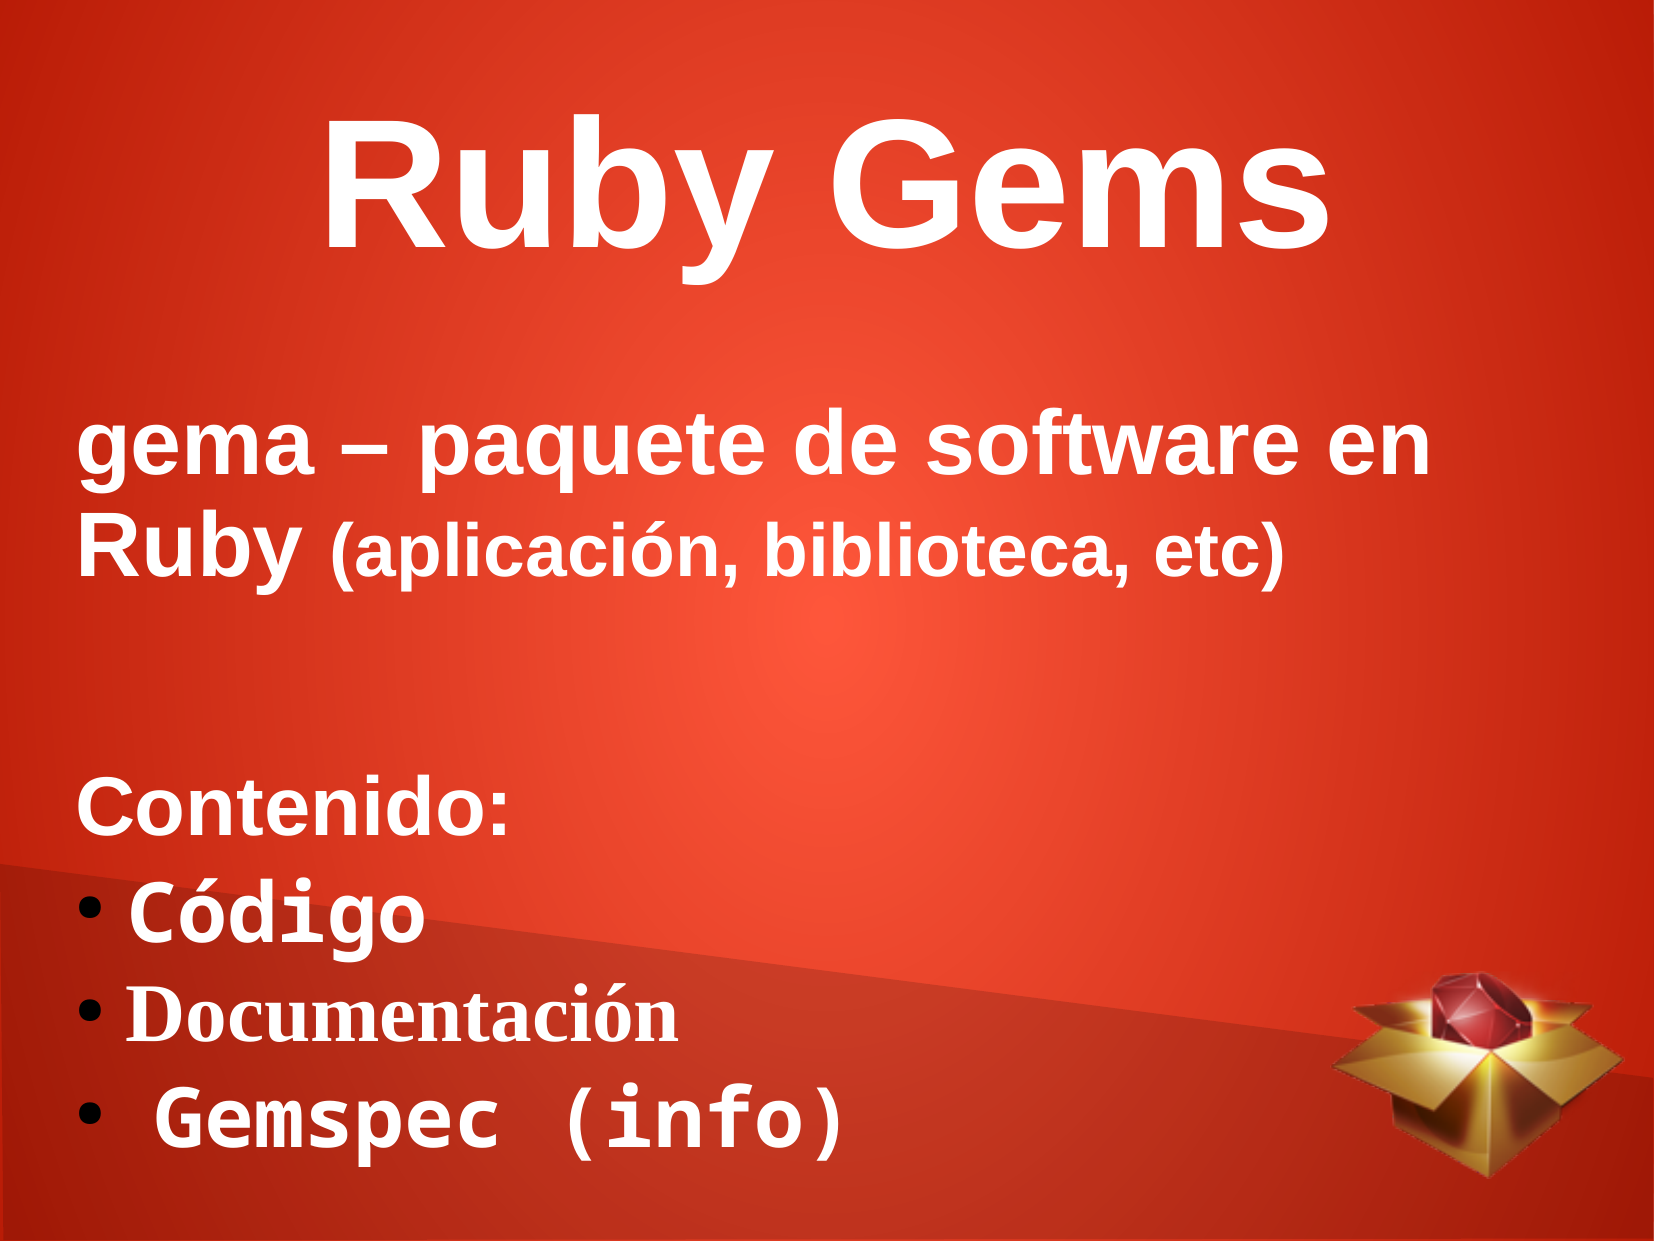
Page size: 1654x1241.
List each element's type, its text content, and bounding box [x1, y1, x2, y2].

text_box gema – paquete de software en Ruby (aplicación, biblioteca, etc) [75, 391, 1595, 597]
text_box Contenido: Código Documentación Gemspec (info) [75, 773, 1595, 1159]
text_box Ruby Gems [274, 81, 1379, 287]
picture [1329, 926, 1627, 1225]
